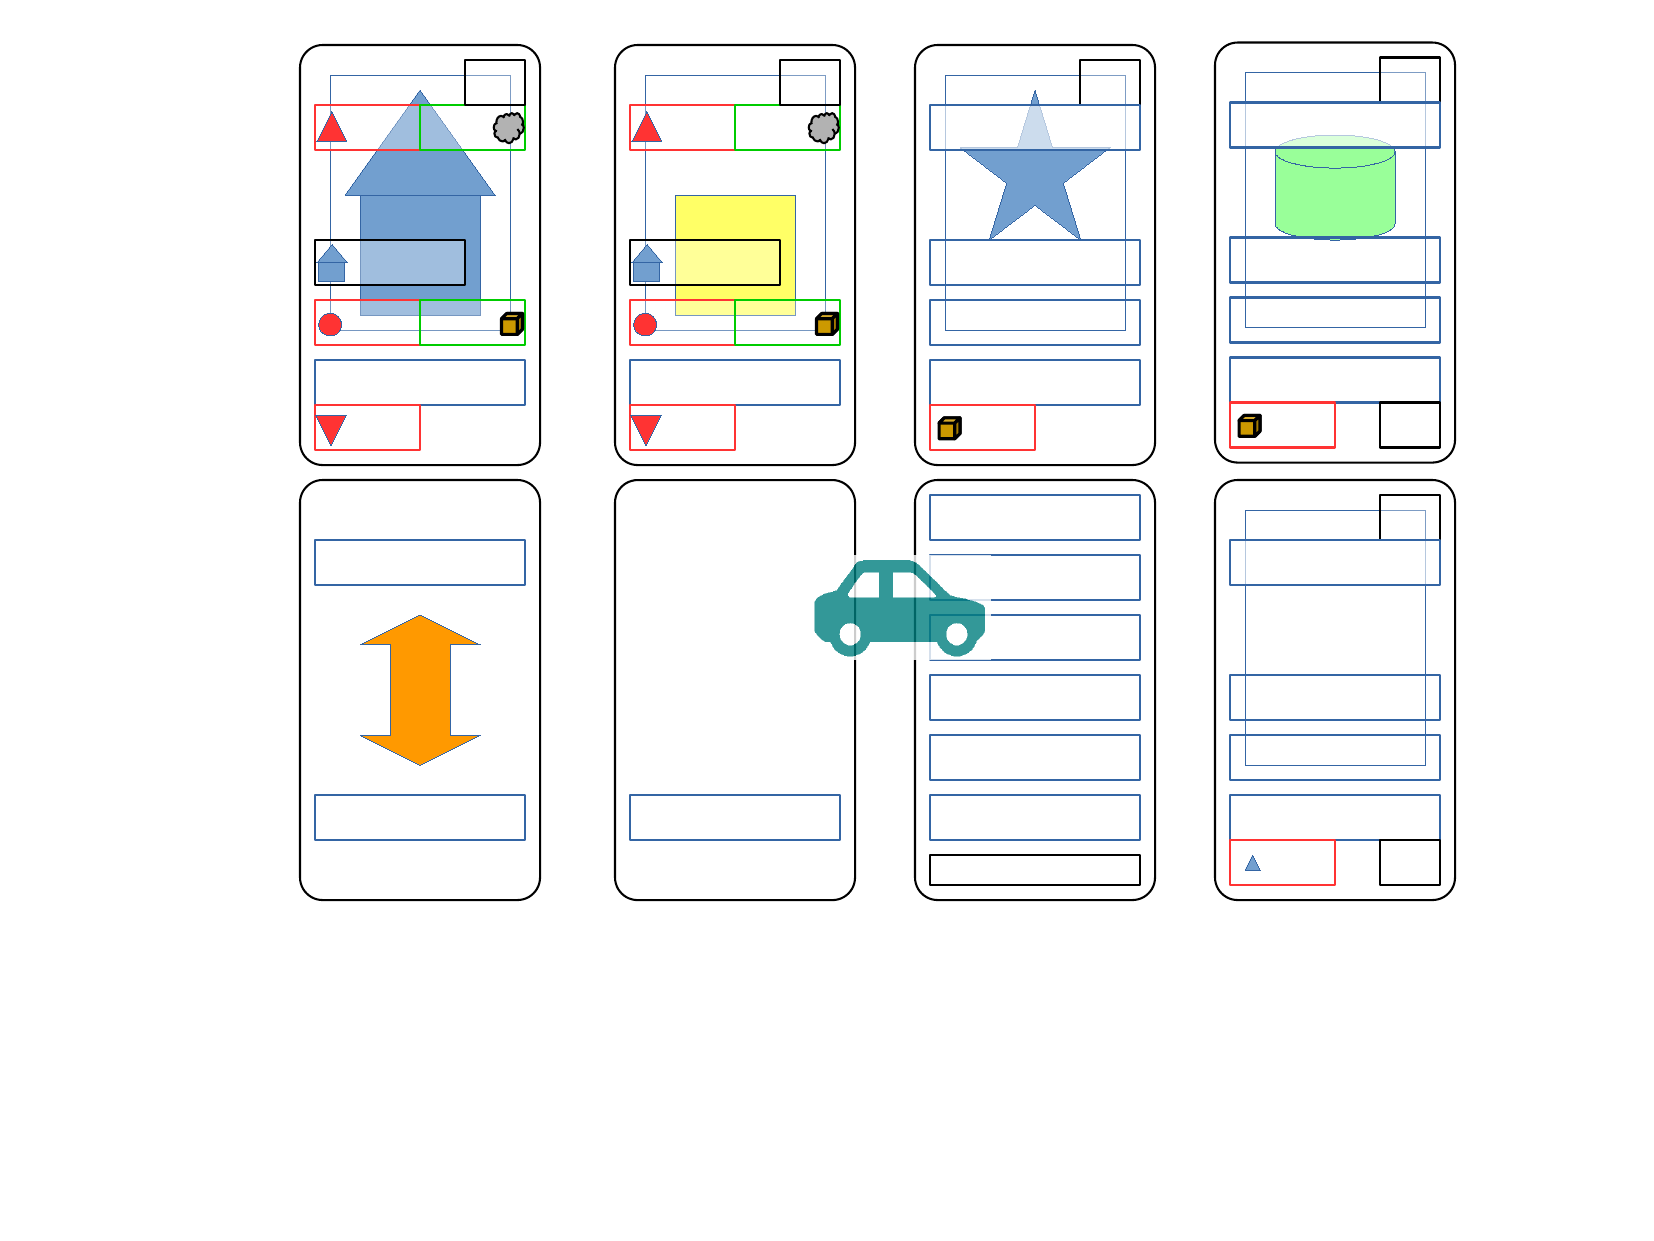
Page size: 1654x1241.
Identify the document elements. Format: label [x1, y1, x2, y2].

text_box [915, 480, 1156, 901]
picture [810, 555, 991, 660]
text_box [300, 45, 541, 466]
text_box [615, 480, 856, 901]
text_box [615, 45, 856, 466]
text_box [1215, 42, 1456, 463]
text_box [300, 480, 541, 901]
text_box [915, 45, 1156, 466]
text_box [1215, 480, 1456, 901]
